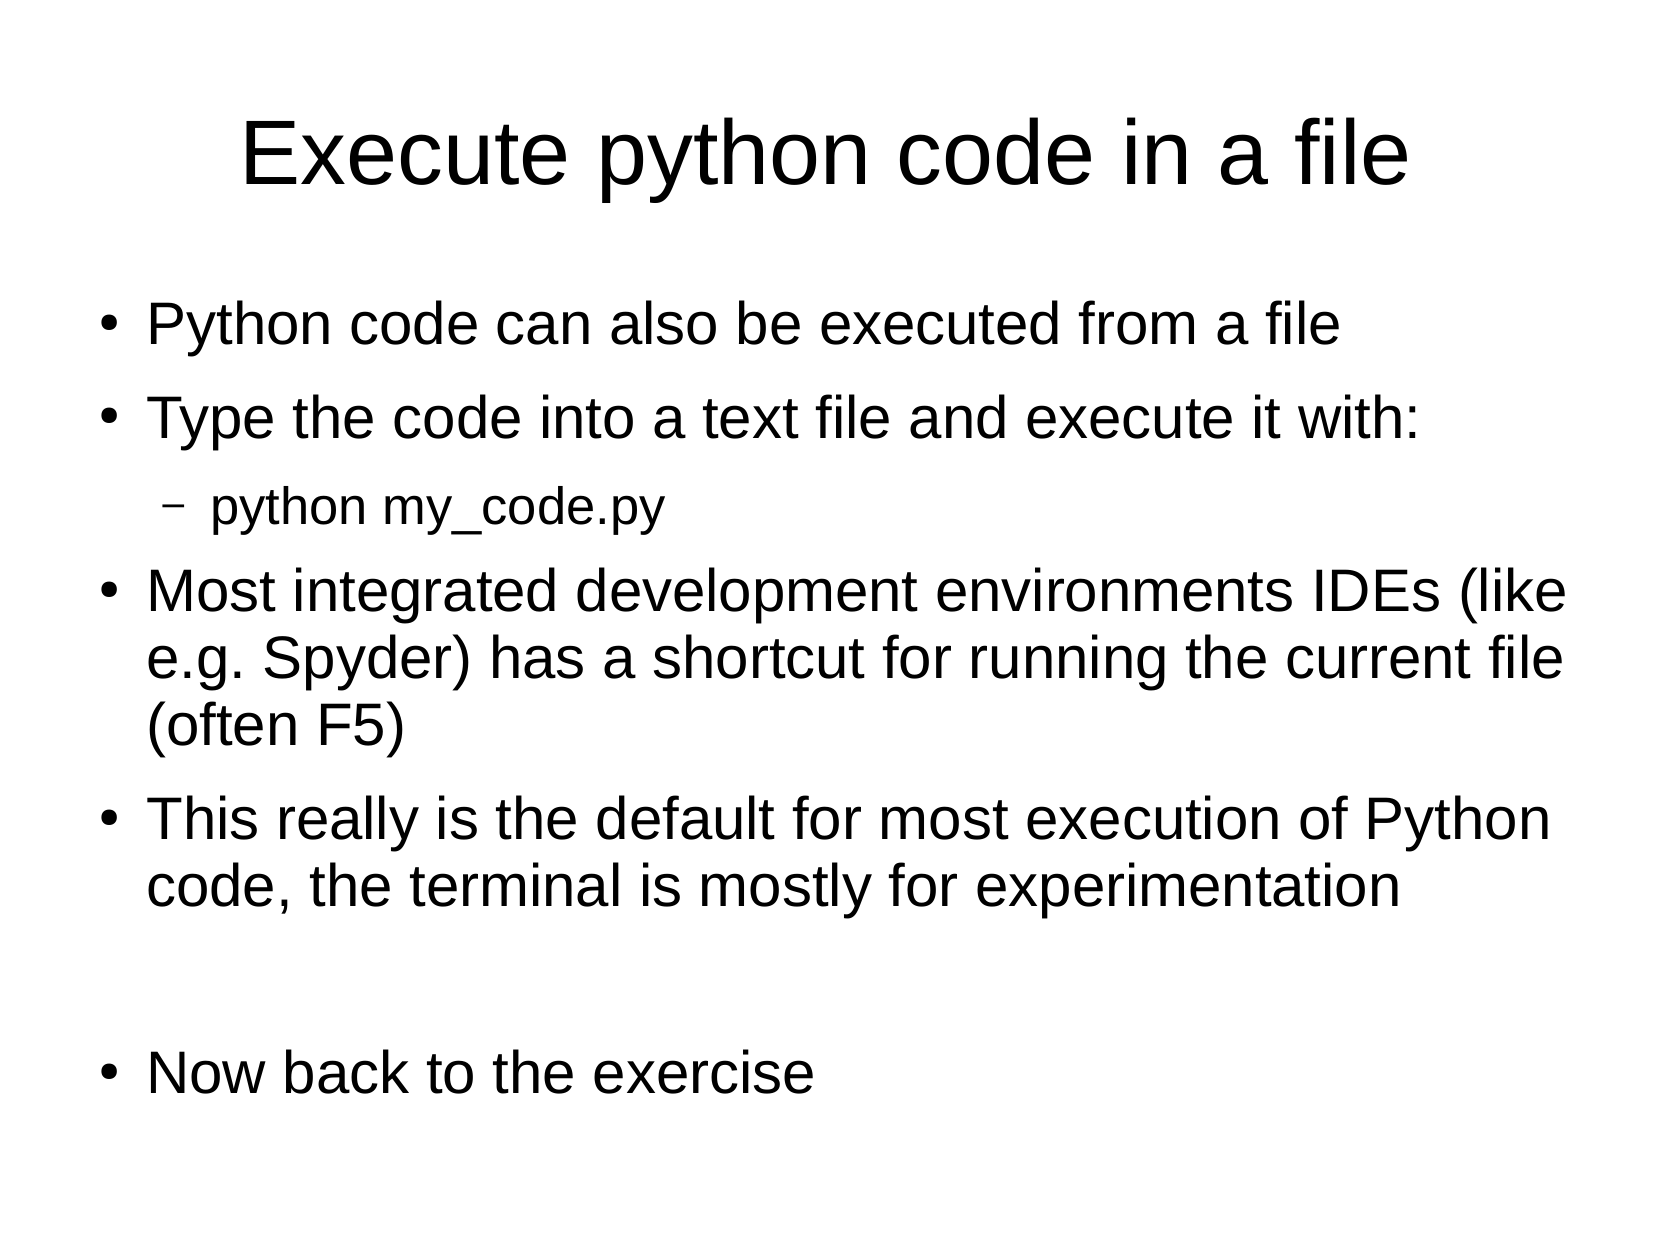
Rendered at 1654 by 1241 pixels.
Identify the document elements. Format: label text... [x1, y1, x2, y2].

title Execute python code in a file [82, 49, 1571, 257]
list Python code can also be executed from a file Type the code into a text file and execute it with: python my_code.py Most integrated development environments IDEs (like e.g. Spyder) has a shortcut for running the current file (often F5) This really is the default for most execution of Python code, the terminal is mostly for experimentation Now back to the exercise [82, 290, 1571, 1170]
